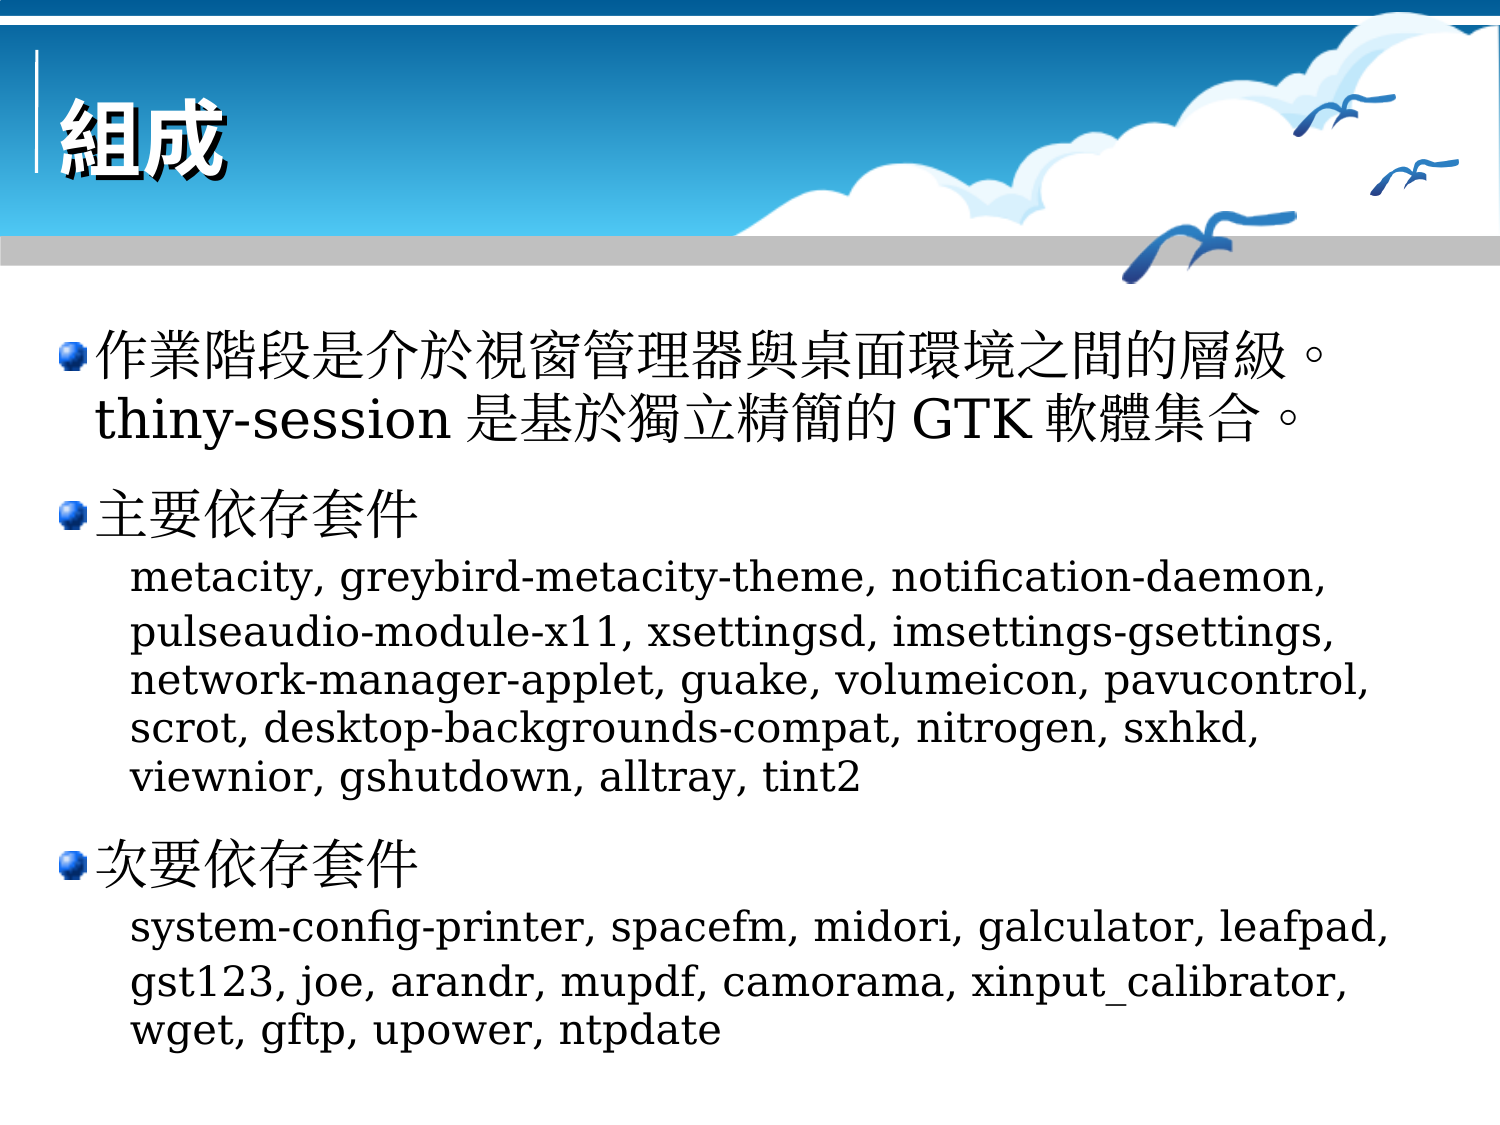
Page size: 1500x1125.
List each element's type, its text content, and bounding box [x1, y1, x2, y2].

title 組成 [59, 86, 1465, 186]
list 作業階段是介於視窗管理器與桌面環境之間的層級。 thiny-session是基於獨立精簡的GTK軟體集合。 主要依存套件 metacity, greybird-metacity-theme, notification-daemon, pulseaudio-module-x11, xsettingsd, imsettings-gsettings, network-manager-applet, guake, volumeicon, pavucontrol, scrot, desktop-backgrounds-compat, nitrogen, sxhkd, viewnior, gshutdown, alltray, tint2 次要依存套件 system-config-printer, spacefm, midori, galculator, leafpad, gst123, joe, arandr, mupdf, camorama, xinput_calibrator, wget, gftp, upower, ntpdate [59, 324, 1441, 1105]
picture [730, 12, 1500, 284]
